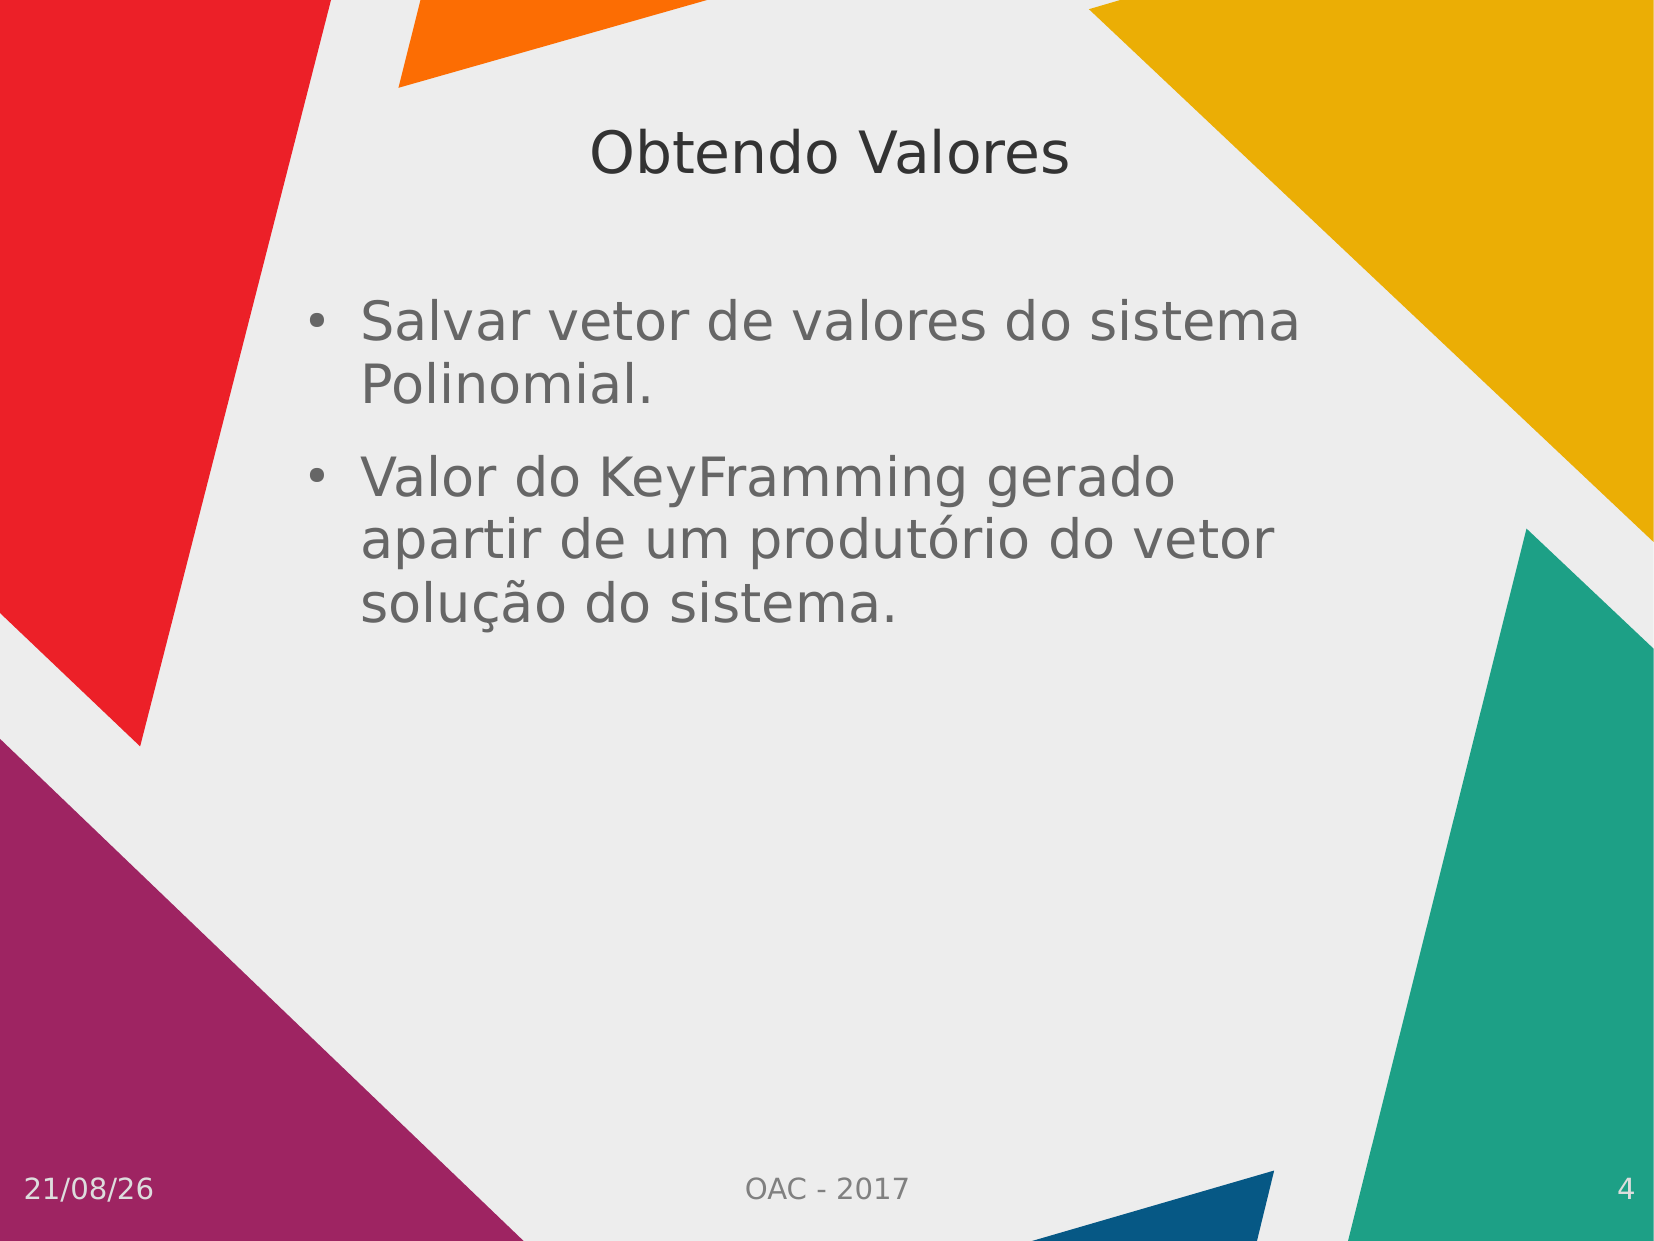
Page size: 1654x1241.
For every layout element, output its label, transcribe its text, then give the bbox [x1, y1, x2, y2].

list Salvar vetor de valores do sistema Polinomial. Valor do KeyFramming gerado apartir de um produtório do vetor solução do sistema. [289, 290, 1372, 1090]
title Obtendo Valores [289, 49, 1372, 257]
